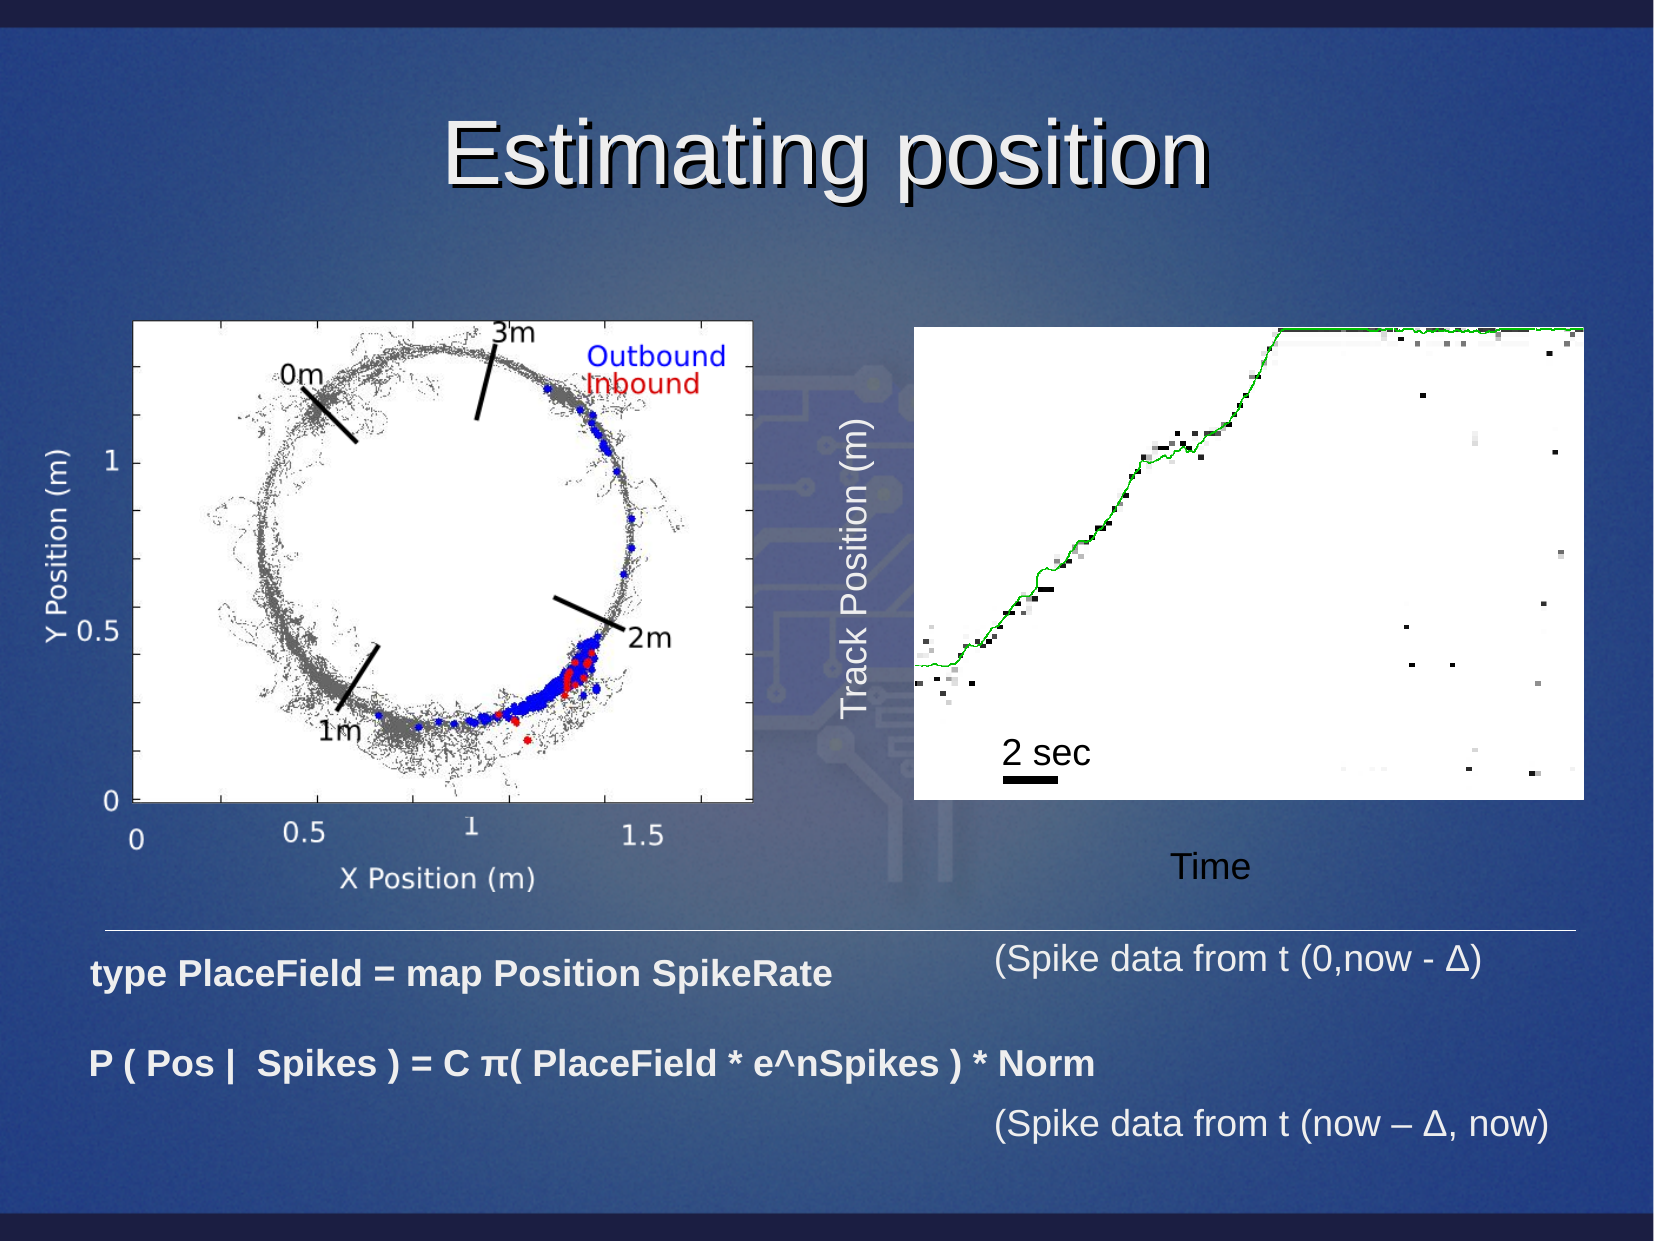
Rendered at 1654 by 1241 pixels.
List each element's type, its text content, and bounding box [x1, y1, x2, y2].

title Estimating position [82, 49, 1571, 257]
picture [0, 0, 1654, 1241]
text_box (Spike data from t (0,now - Δ) [979, 930, 1501, 992]
text_box Time [1155, 838, 1268, 901]
text_box (Spike data from t (now – Δ, now) [979, 1095, 1567, 1157]
text_box P ( Pos | Spikes ) = C π( PlaceField * e^nSpikes ) * Norm [63, 1035, 1174, 1099]
text_box type PlaceField = map Position SpikeRate [75, 945, 849, 1009]
text_box 2 sec [986, 723, 1106, 785]
text_box Track Position (m) [825, 401, 887, 736]
